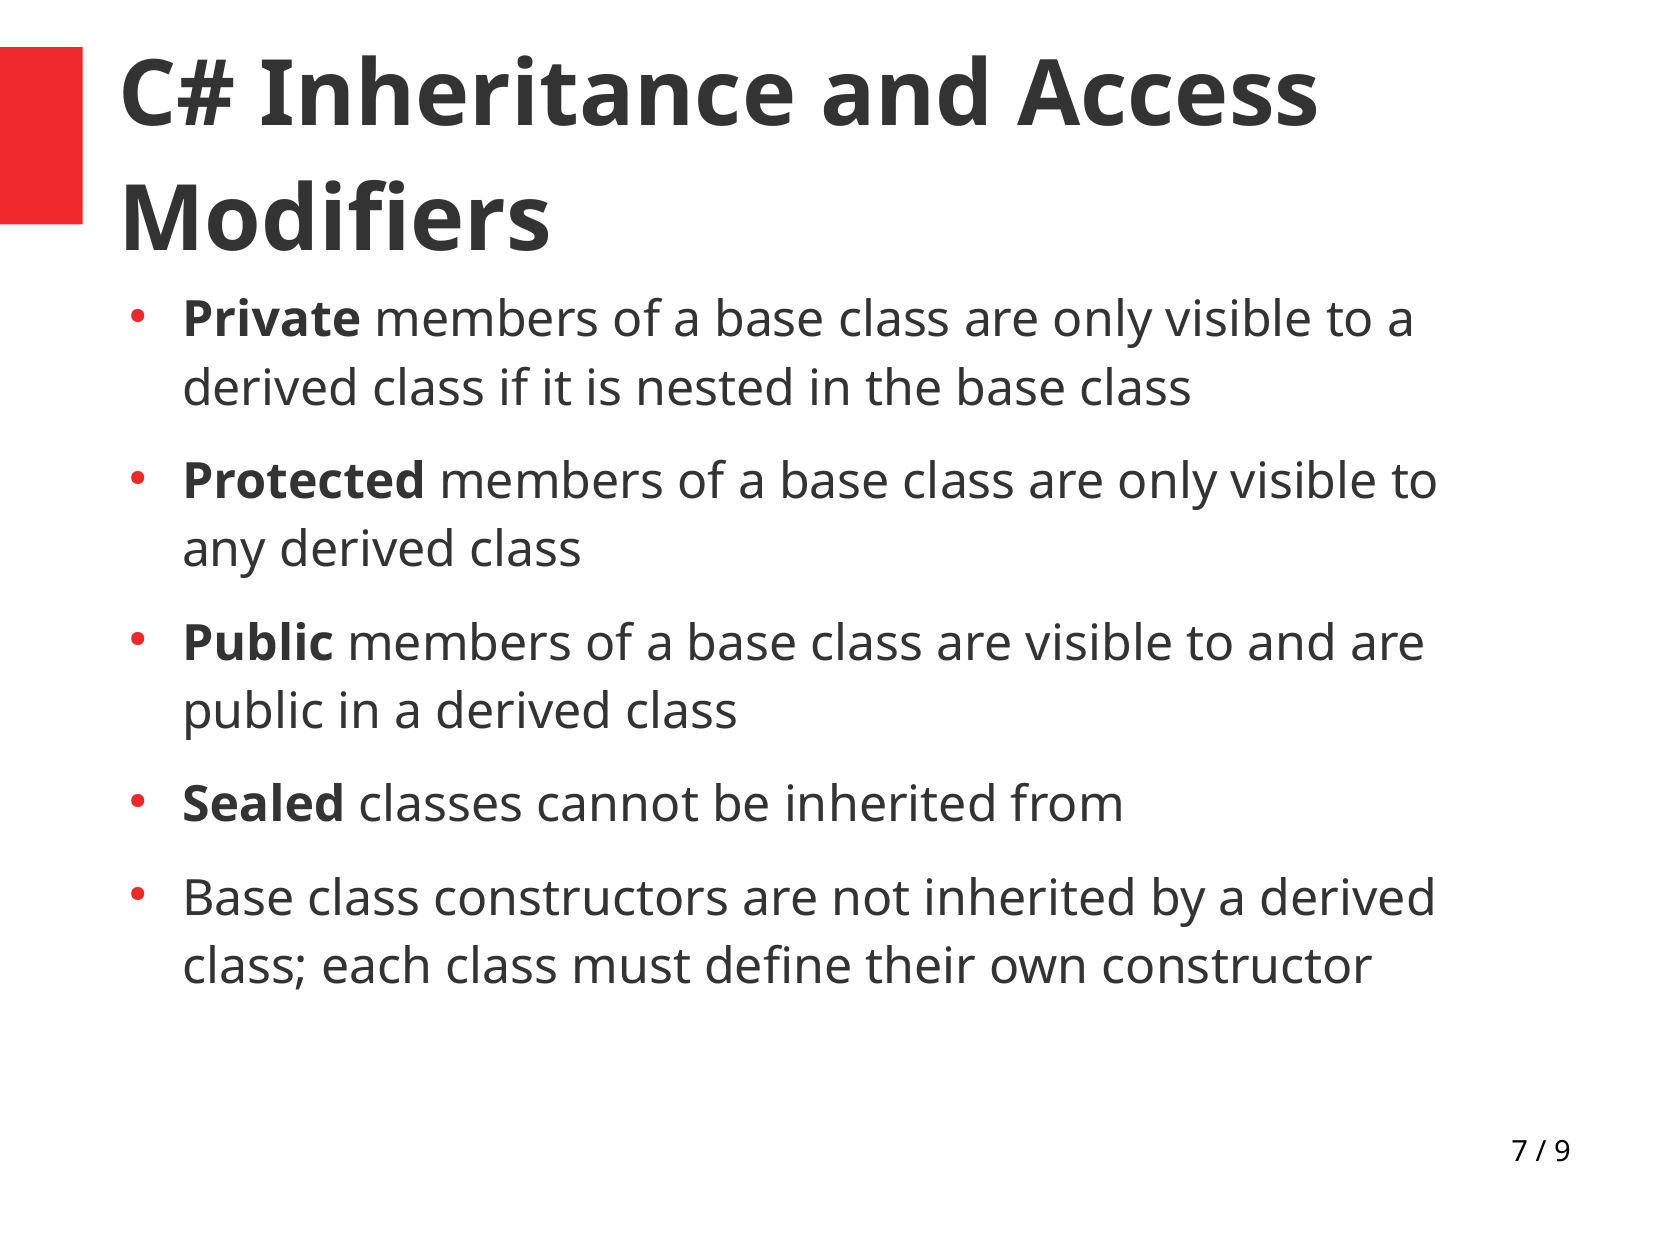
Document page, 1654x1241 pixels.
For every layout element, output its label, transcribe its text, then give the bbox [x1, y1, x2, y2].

list Private members of a base class are only visible to a derived class if it is nested in the base class Protected members of a base class are only visible to any derived class Public members of a base class are visible to and are public in a derived class Sealed classes cannot be inherited from Base class constructors are not inherited by a derived class; each class must define their own constructor [111, 283, 1529, 1213]
title C# Inheritance and Access Modifiers [118, 27, 1571, 278]
